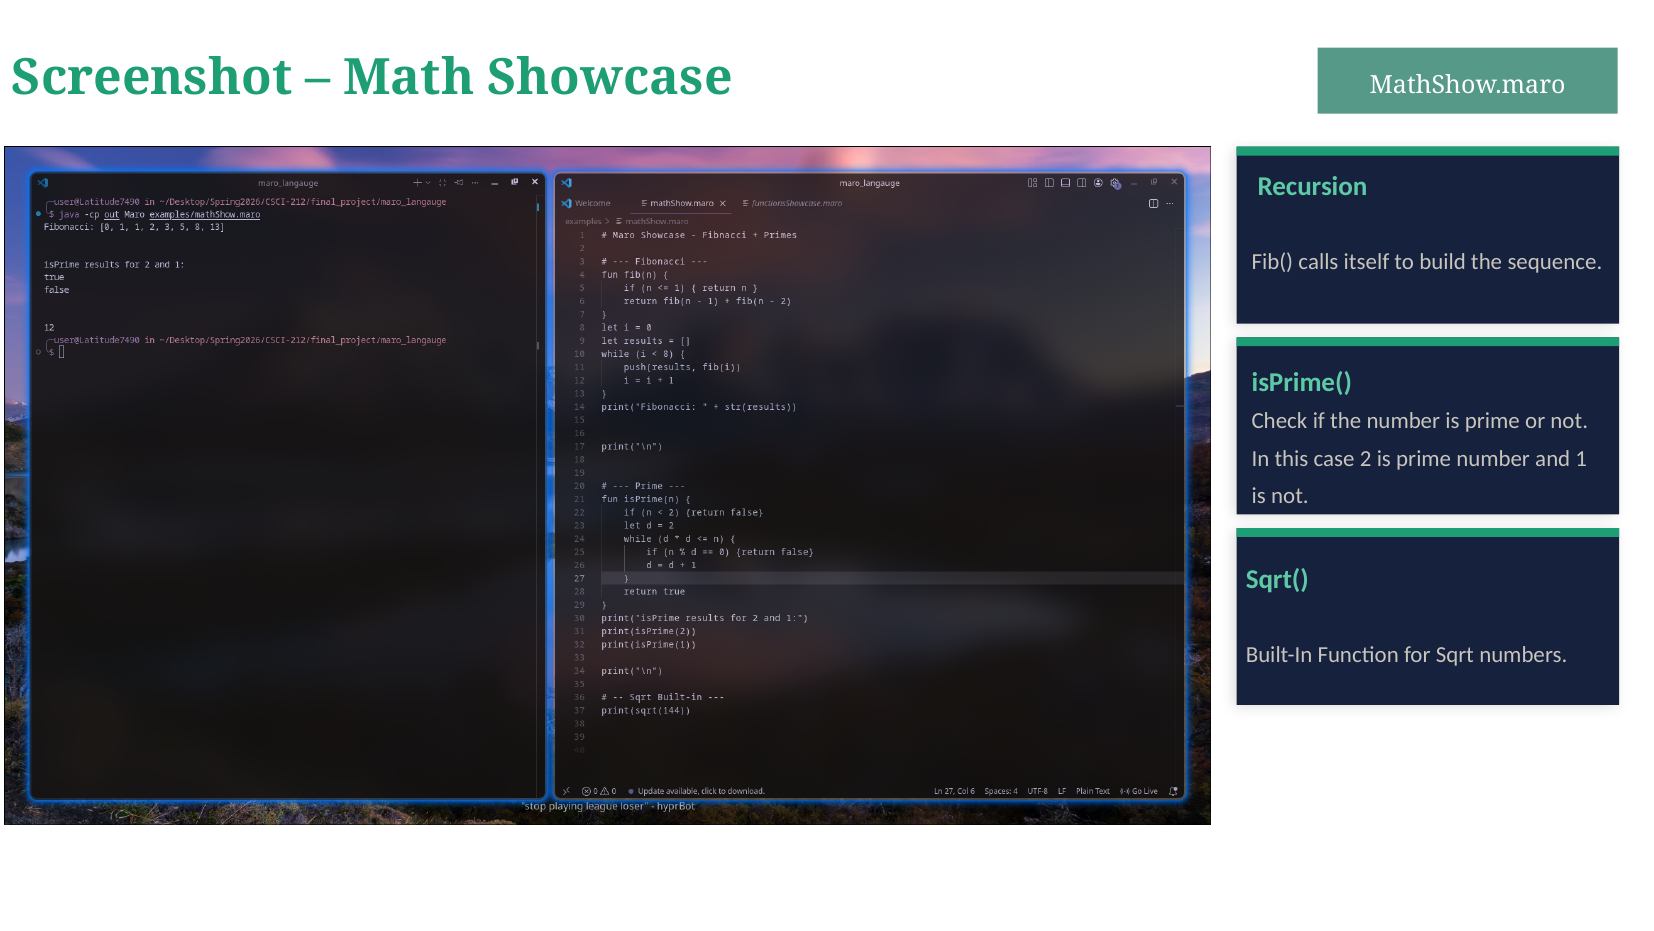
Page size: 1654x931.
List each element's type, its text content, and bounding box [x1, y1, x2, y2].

text_box Check if the number is prime or not. In this case 2 is prime number and 1 is not. [1251, 403, 1605, 501]
text_box Fib() calls itself to build the sequence. [1251, 206, 1605, 305]
text_box [1236, 528, 1620, 705]
text_box Sqrt() [1245, 554, 1599, 599]
text_box [1317, 47, 1618, 59]
text_box isPrime() [1251, 358, 1605, 403]
text_box [1236, 146, 1620, 324]
title Screenshot – Math Showcase [11, 37, 938, 113]
text_box [1236, 337, 1620, 515]
picture [4, 146, 1211, 826]
text_box Built-In Function for Sqrt numbers. [1245, 599, 1599, 698]
text_box Recursion [1257, 161, 1611, 207]
text_box MathShow.maro [1317, 59, 1618, 126]
